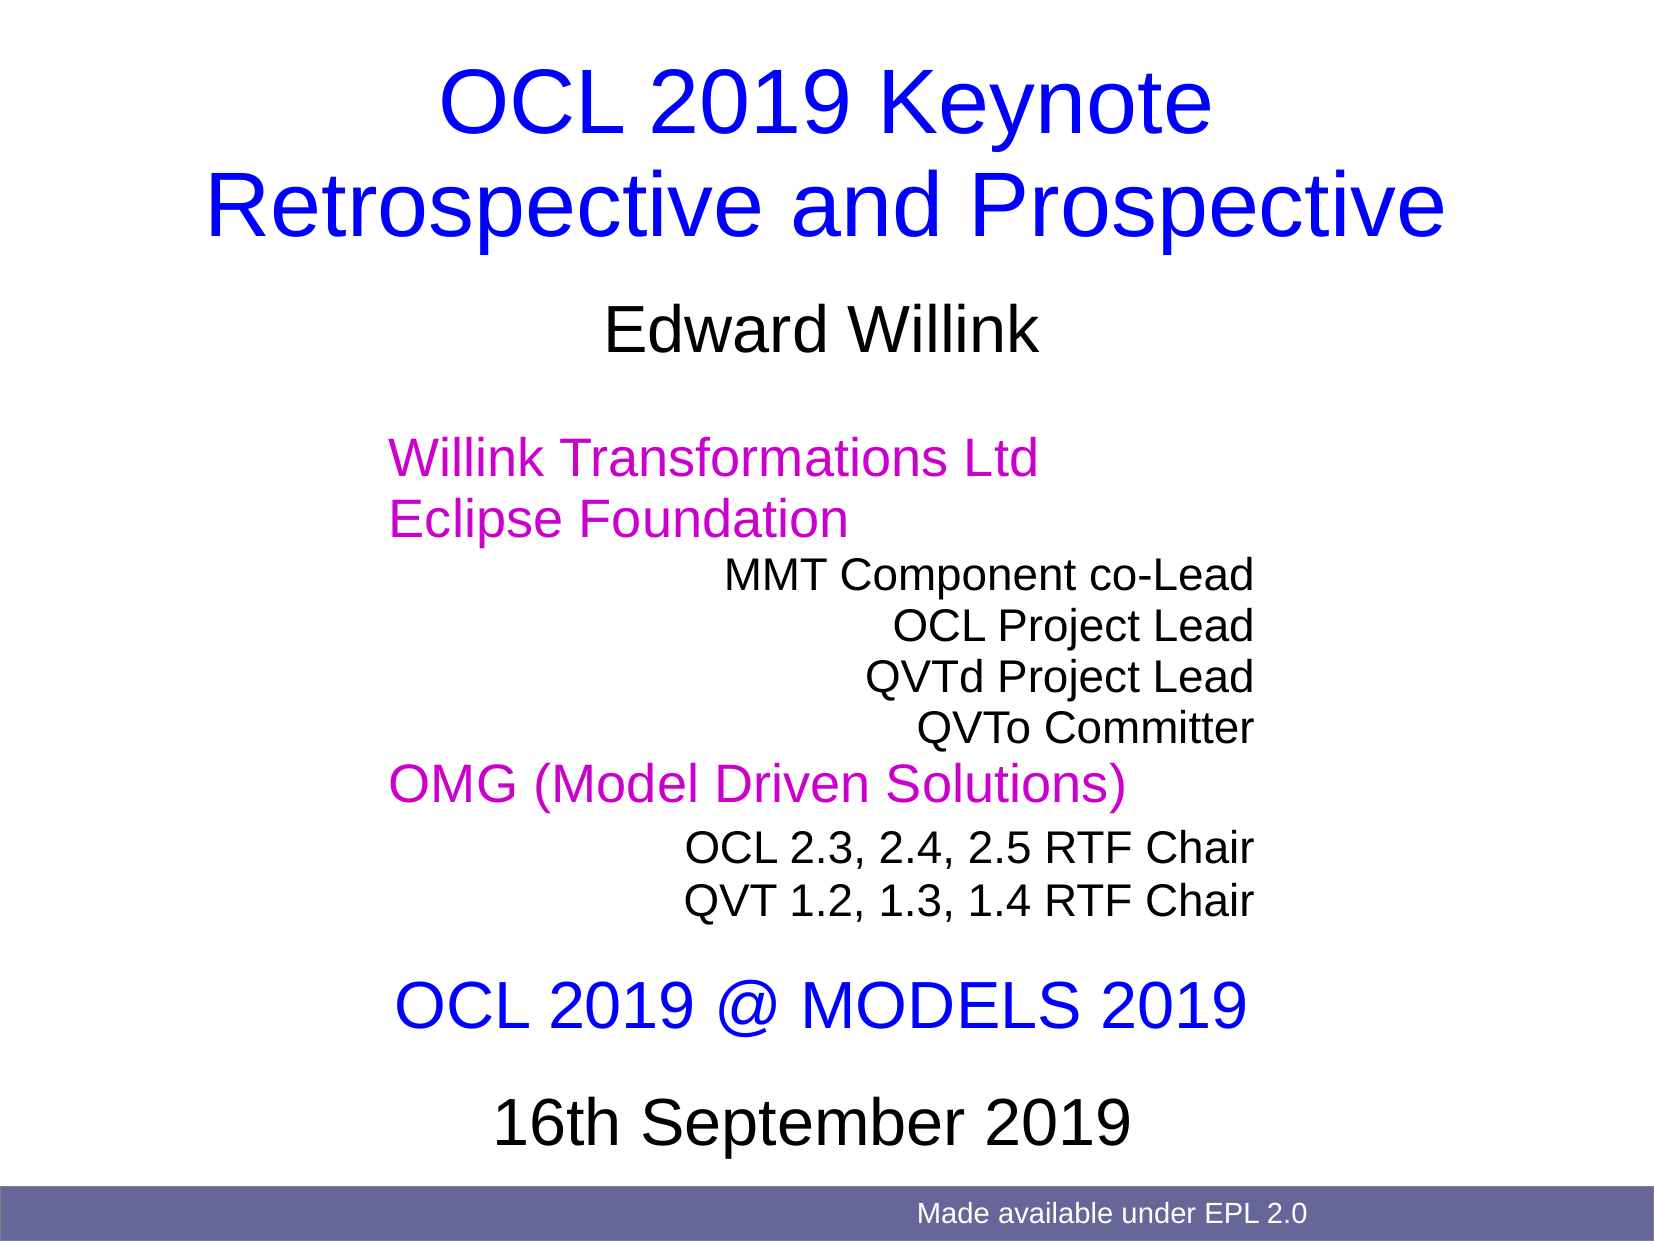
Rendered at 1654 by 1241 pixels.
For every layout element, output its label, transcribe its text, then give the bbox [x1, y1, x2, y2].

title OCL 2019 Keynote Retrospective and Prospective [82, 50, 1571, 256]
subtitle Edward Willink Willink Transformations Ltd Eclipse Foundation MMT Component co-Lead OCL Project Lead QVTd Project Lead QVTo Committer OMG (Model Driven Solutions) OCL 2.3, 2.4, 2.5 RTF Chair QVT 1.2, 1.3, 1.4 RTF Chair OCL 2019 @ MODELS 2019 16th September 2019 [388, 292, 1255, 1160]
